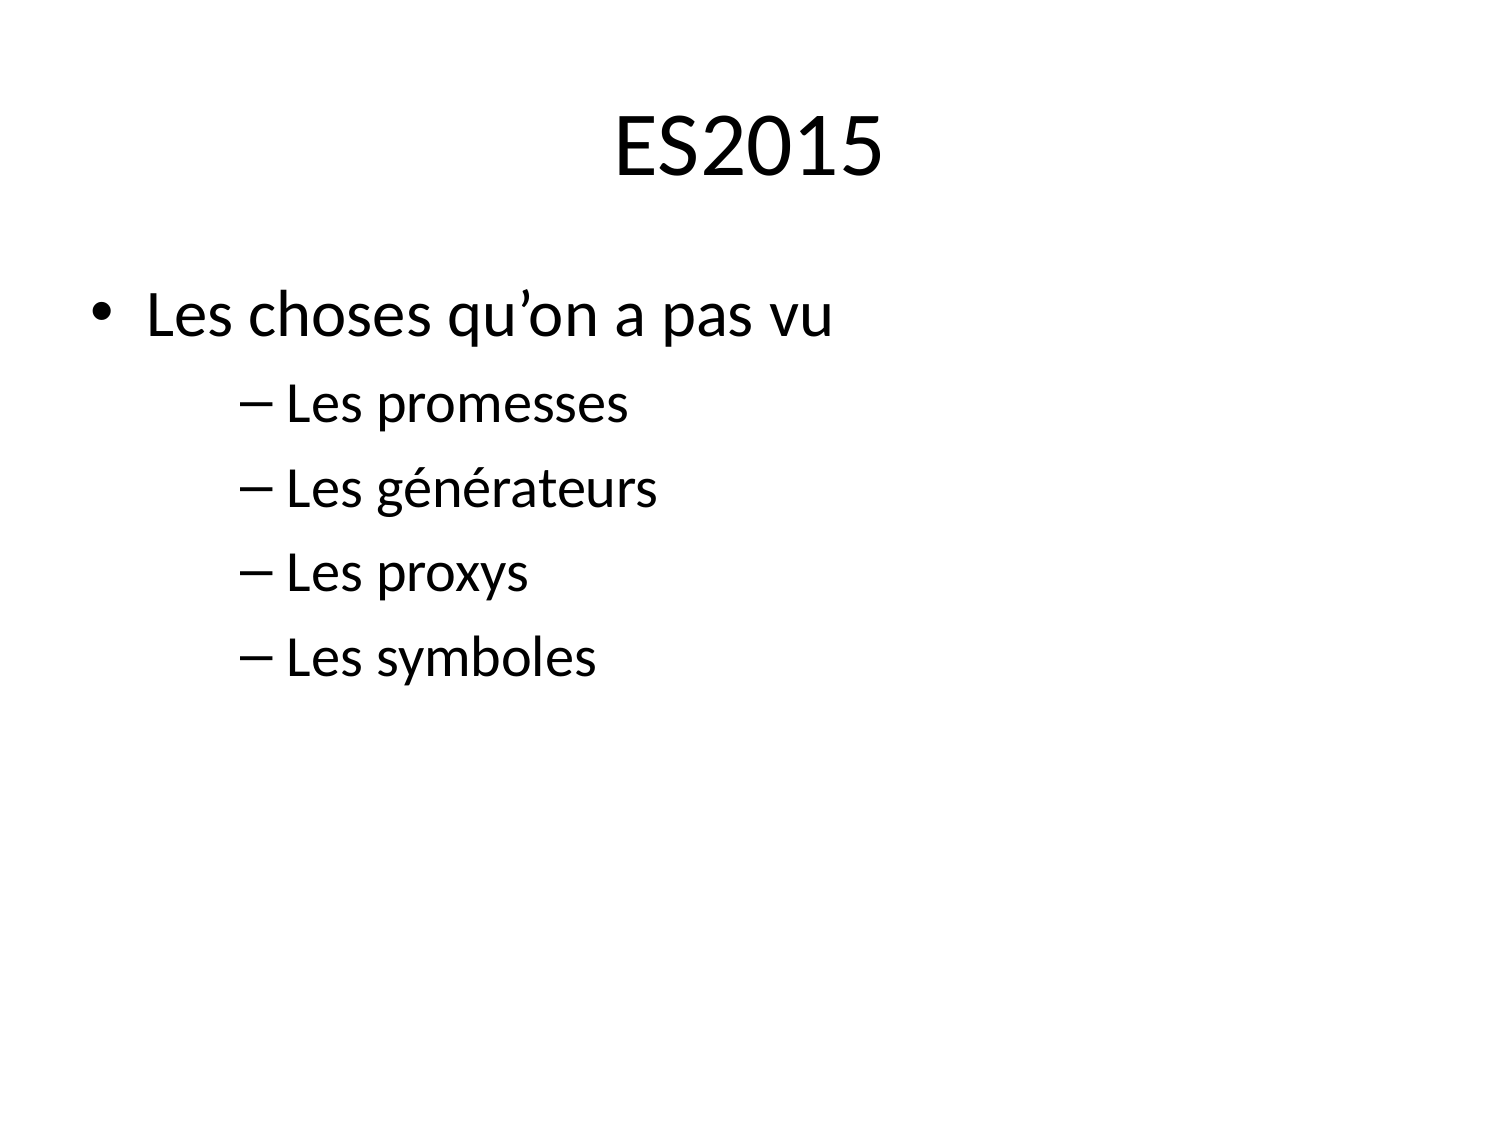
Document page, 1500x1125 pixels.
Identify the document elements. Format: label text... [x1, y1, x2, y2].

title ES2015 [75, 45, 1426, 233]
list Les choses qu’on a pas vu Les promesses Les générateurs Les proxys Les symboles [75, 262, 1426, 1005]
